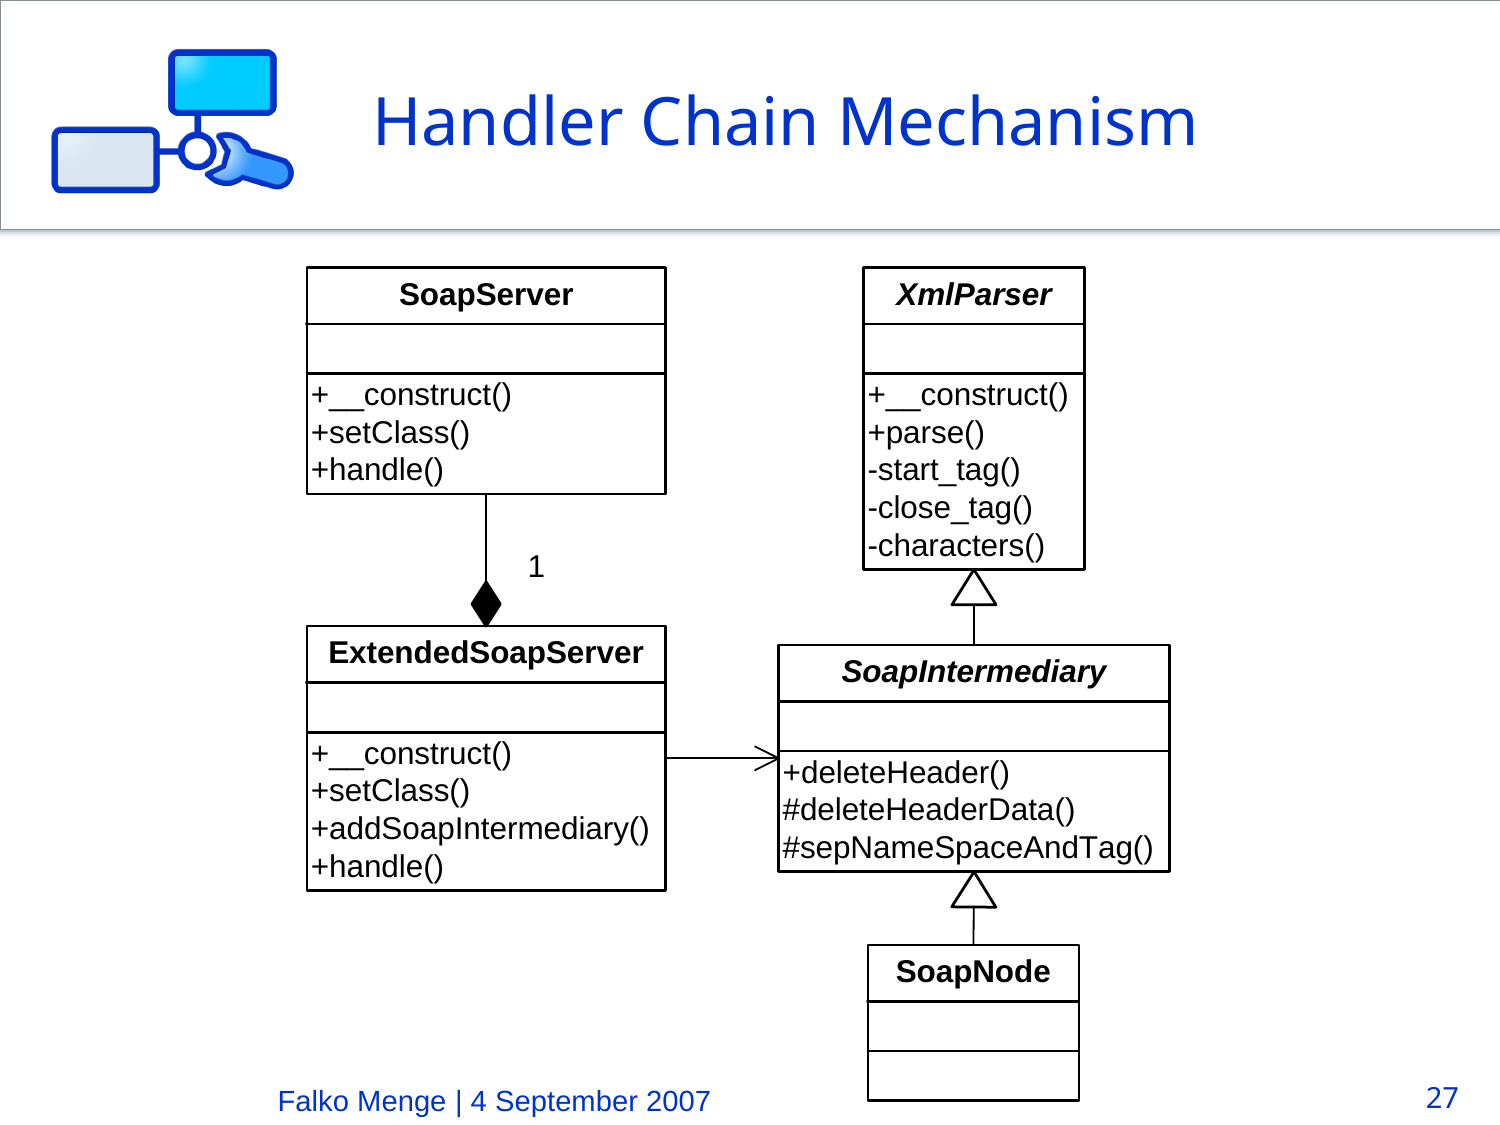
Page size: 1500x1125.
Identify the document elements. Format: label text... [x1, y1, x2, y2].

title Handler Chain Mechanism [372, 19, 1500, 221]
picture [301, 261, 1176, 1107]
picture [0, 230, 1500, 236]
picture [8, 19, 310, 224]
